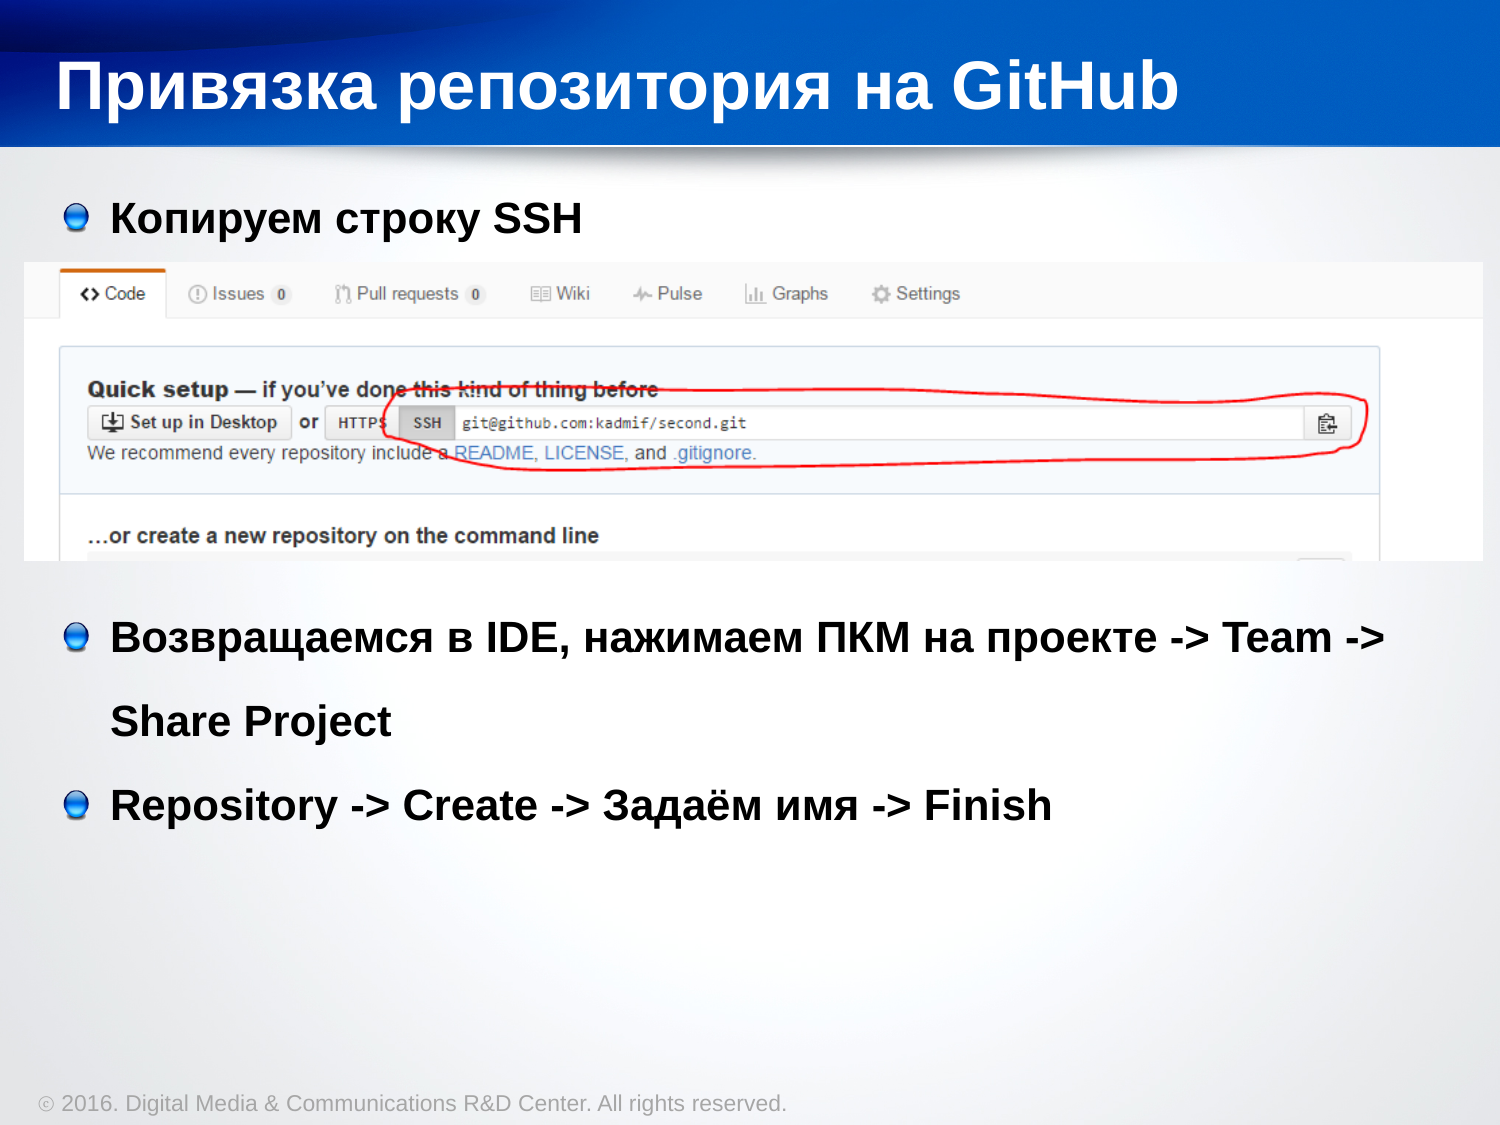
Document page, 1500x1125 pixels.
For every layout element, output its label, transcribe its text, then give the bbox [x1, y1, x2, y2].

picture [0, 0, 1500, 1125]
list Копируем строку SSH Возвращаемся в IDE, нажимаем ПКМ на проекте -> Team -> Share Project Repository -> Create -> Задаём имя -> Finish [41, 149, 1471, 262]
list Копируем строку SSH Возвращаемся в IDE, нажимаем ПКМ на проекте -> Team -> Share Project Repository -> Create -> Задаём имя -> Finish [41, 561, 1471, 1065]
title Привязка репозитория на GitHub [37, 38, 1471, 126]
